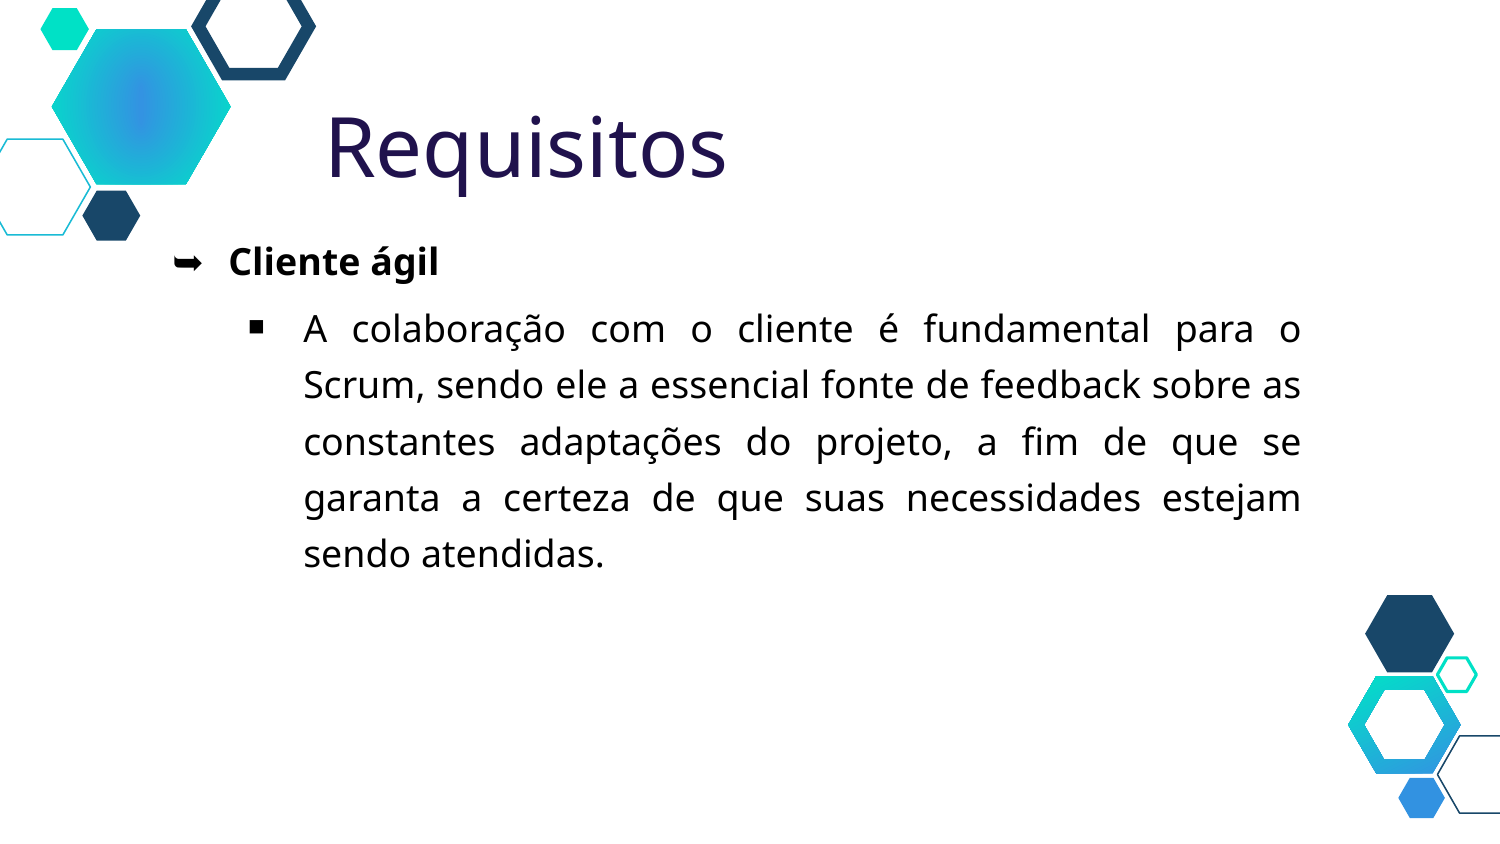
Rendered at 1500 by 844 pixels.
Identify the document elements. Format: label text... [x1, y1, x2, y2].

title Requisitos [309, 103, 1121, 209]
list Cliente ágil A colaboração com o cliente é fundamental para o Scrum, sendo ele a essencial fonte de feedback sobre as constantes adaptações do projeto, a fim de que se garanta a certeza de que suas necessidades estejam sendo atendidas. [138, 212, 1318, 750]
